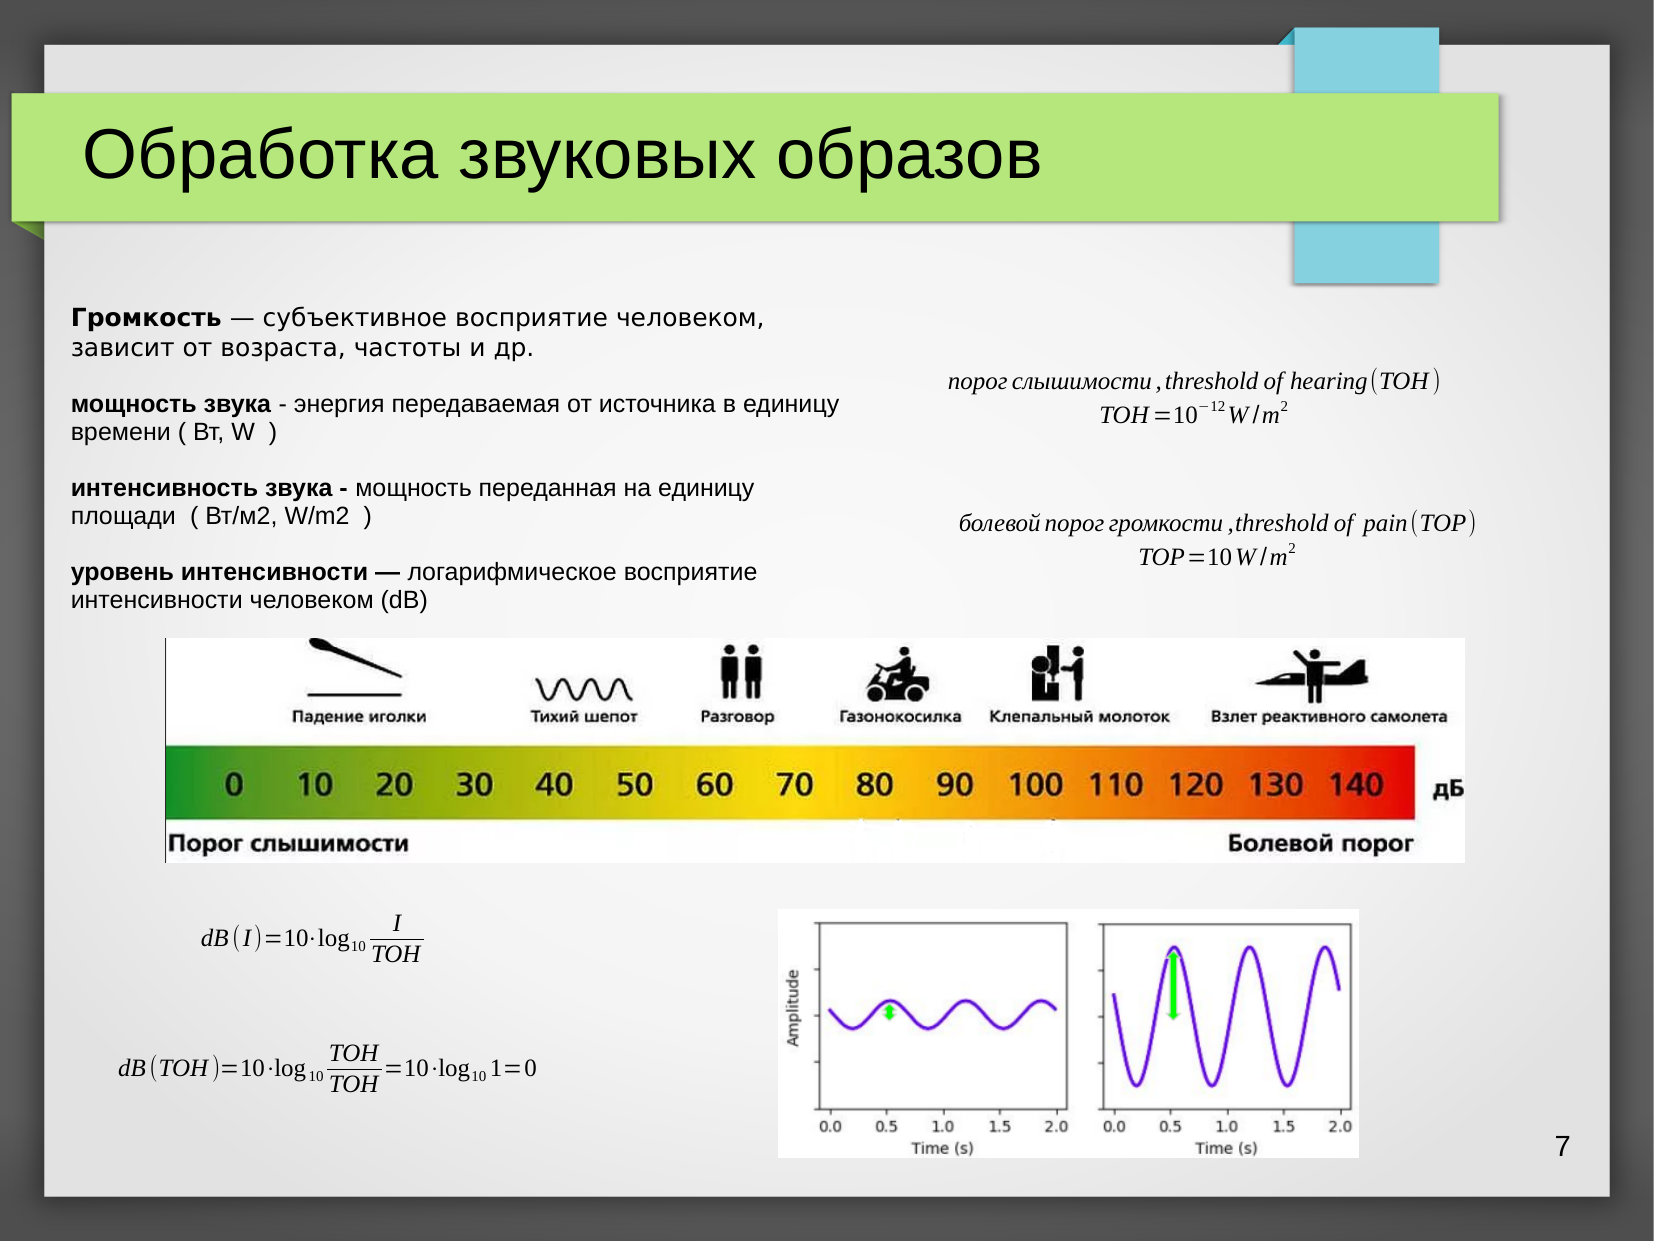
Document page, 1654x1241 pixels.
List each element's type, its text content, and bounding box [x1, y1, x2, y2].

chart [958, 507, 1477, 571]
title Обработка звуковых образов [82, 94, 1264, 213]
chart [947, 366, 1441, 429]
chart [118, 1039, 537, 1099]
picture [0, 0, 1654, 1241]
chart [200, 909, 426, 969]
subtitle Громкость — субъективное восприятие человеком, зависит от возраста, частоты и др. мощность звука - энергия передаваемая от источника в единицу времени ( Вт, W ) интенсивность звука - мощность переданная на единицу площади ( Вт/м2, W/m2 ) уровень интенсивности — логарифмическое восприятие интенсивности человеком (dB) [70, 303, 851, 626]
